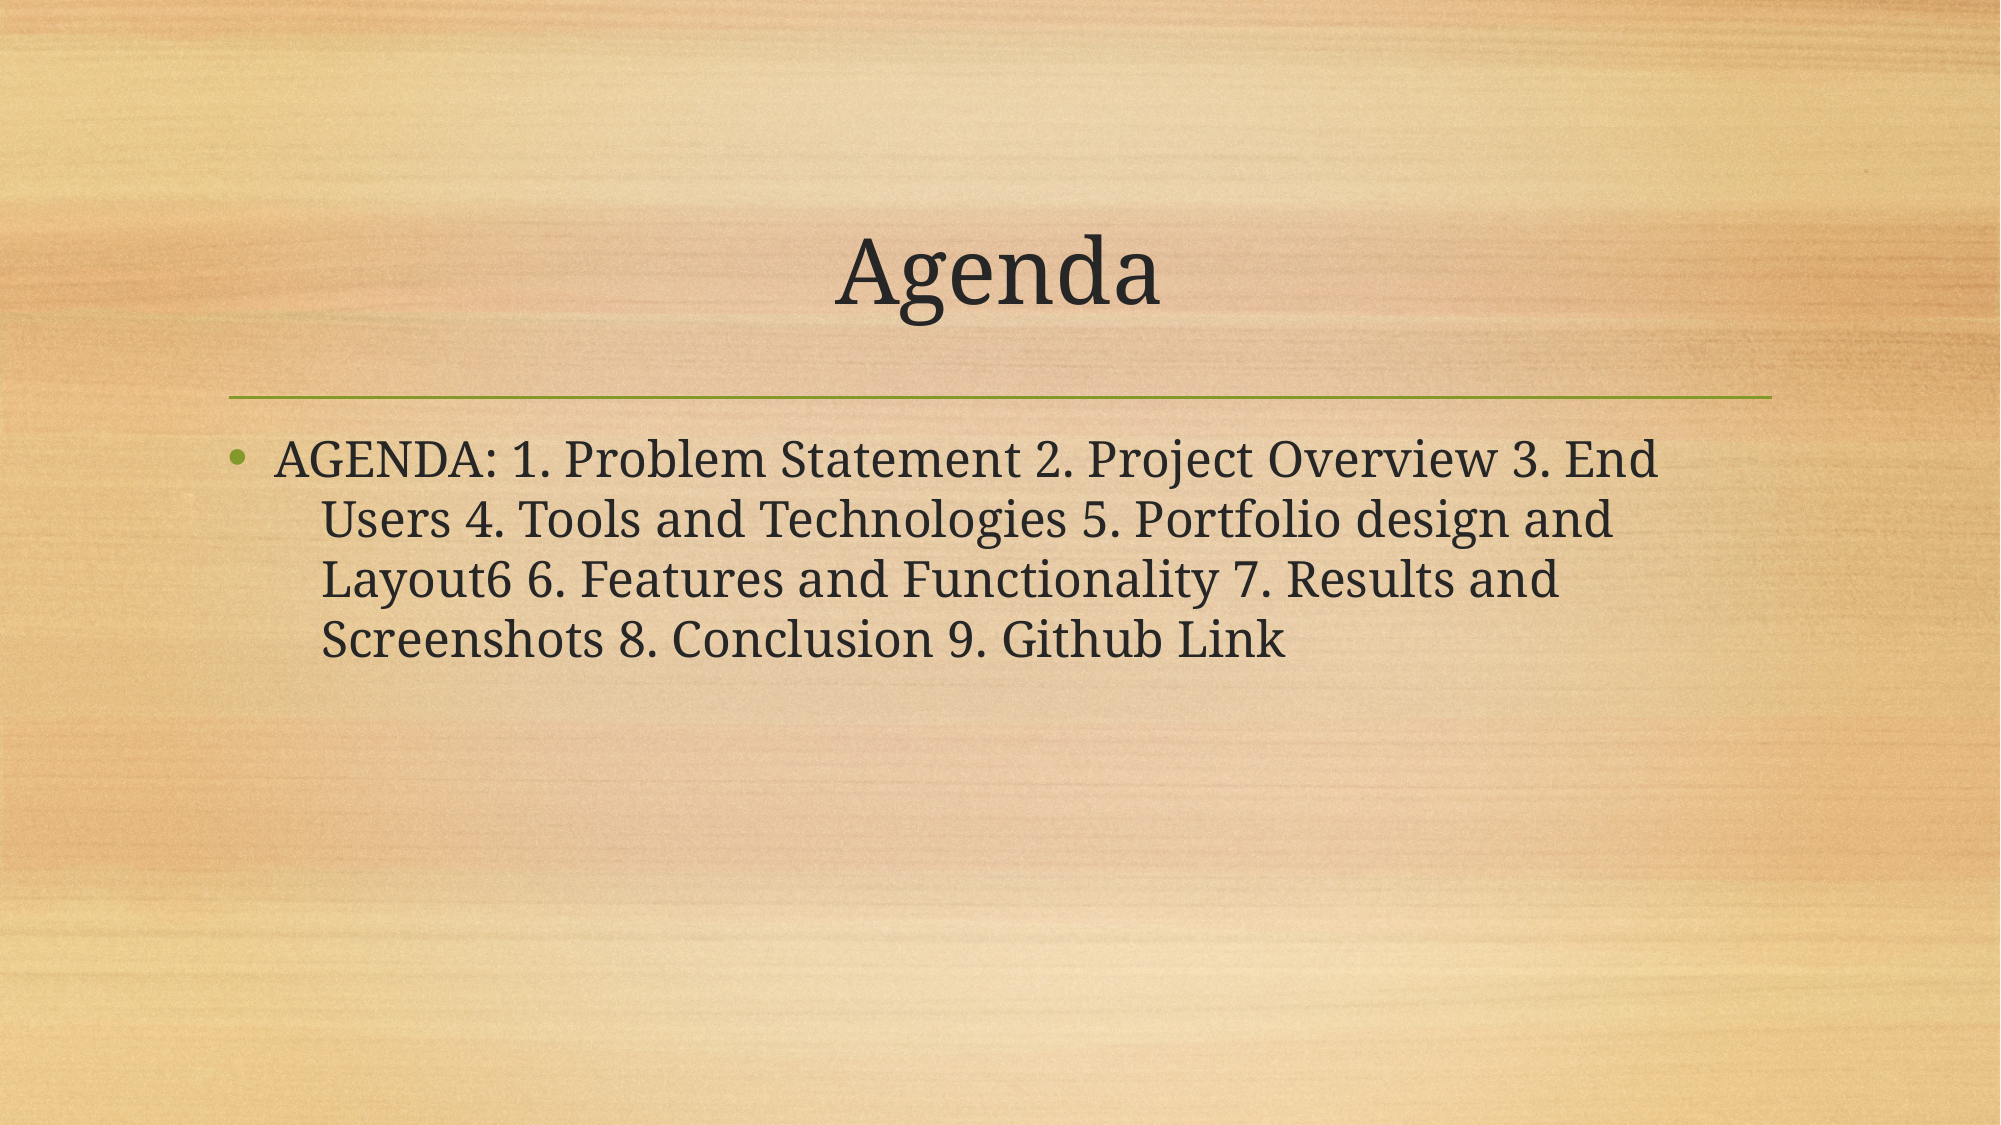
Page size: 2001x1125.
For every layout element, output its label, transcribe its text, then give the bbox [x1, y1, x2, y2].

title Agenda [212, 161, 1788, 376]
list AGENDA: 1. Problem Statement 2. Project Overview 3. End Users 4. Tools and Technologies 5. Portfolio design and Layout6 6. Features and Functionality 7. Results and Screenshots 8. Conclusion 9. Github Link [212, 419, 1788, 964]
